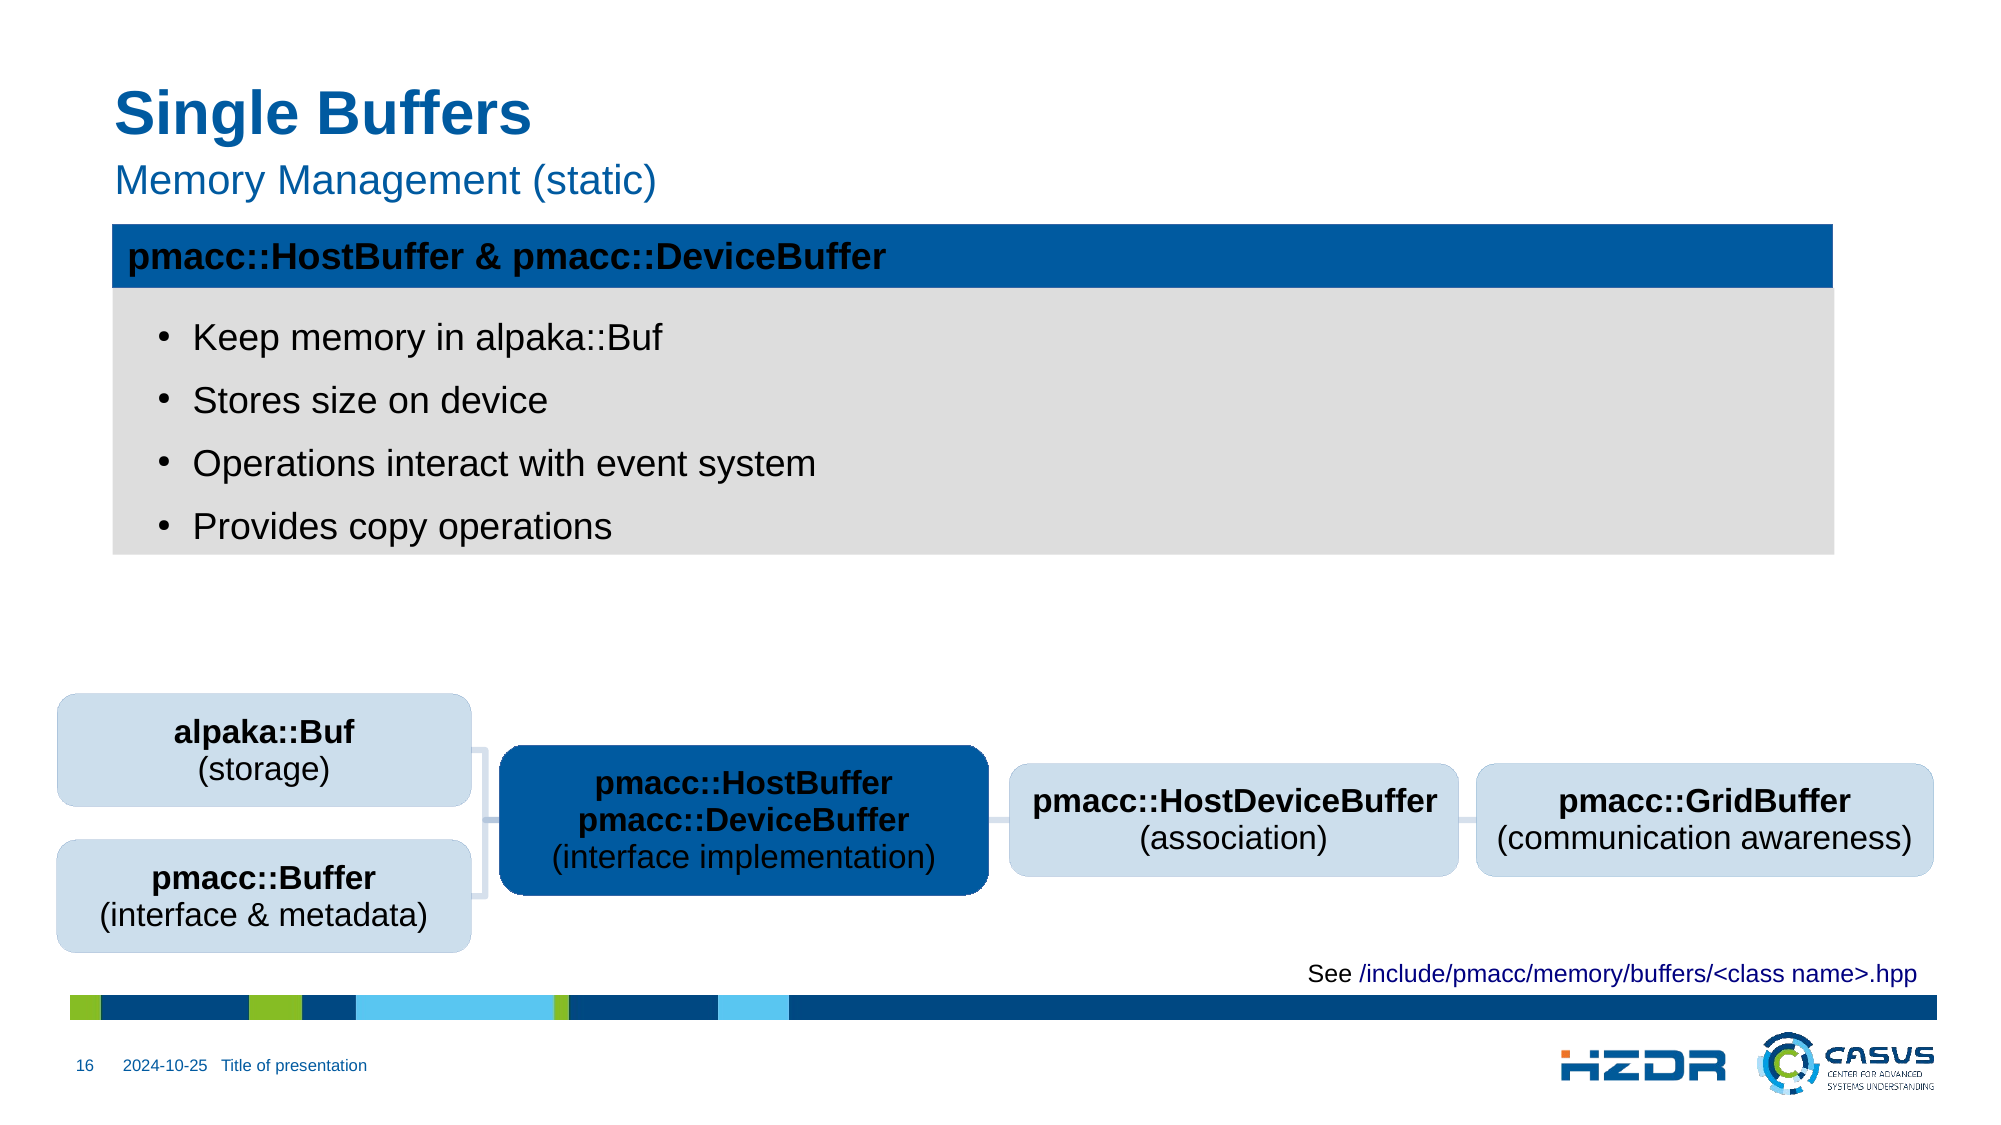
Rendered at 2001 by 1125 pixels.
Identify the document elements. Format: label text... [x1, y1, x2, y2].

picture [572, 995, 1937, 1020]
picture [104, 995, 569, 1020]
text_box pmacc::Buffer (interface & metadata) [56, 840, 472, 953]
text_box See /include/pmacc/memory/buffers/<class name>.hpp [890, 952, 1934, 1005]
text_box pmacc::HostBuffer pmacc::DeviceBuffer (interface implementation) [499, 745, 989, 896]
text_box pmacc::GridBuffer (communication awareness) [1476, 763, 1934, 877]
picture [1560, 1049, 1726, 1081]
text_box pmacc::HostDeviceBuffer (association) [1009, 763, 1459, 877]
picture [70, 995, 101, 1020]
picture [1757, 1032, 1934, 1095]
text_box alpaka::Buf (storage) [57, 693, 472, 807]
text_box pmacc::HostBuffer & pmacc::DeviceBuffer [112, 224, 1833, 288]
slide_number 2024-10-25 [107, 1034, 208, 1095]
text_box Memory Management (static) [114, 152, 1267, 208]
text_box Keep memory in alpaka::Buf Stores size on device Operations interact with event system Provides copy operations [112, 287, 1835, 534]
title Single Buffers [114, 80, 1934, 148]
